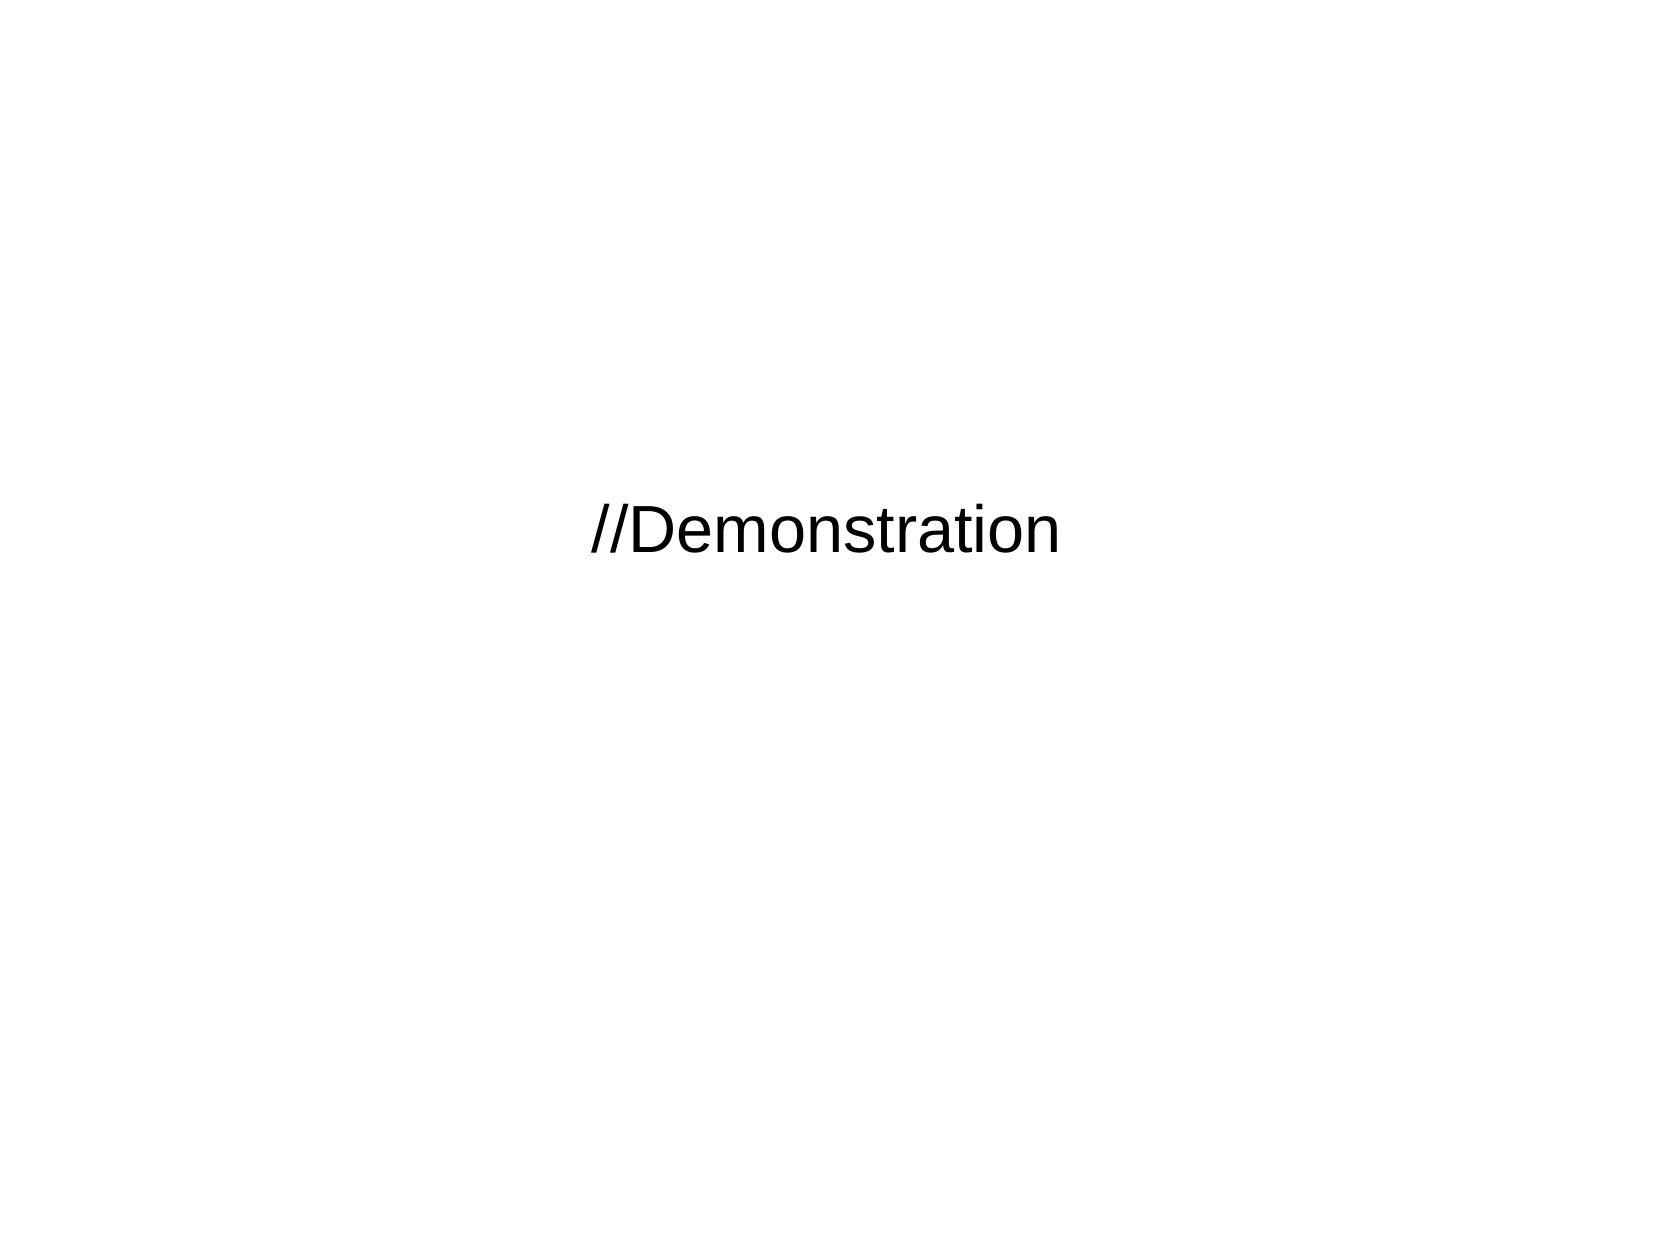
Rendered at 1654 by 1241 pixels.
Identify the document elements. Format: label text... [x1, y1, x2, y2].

subtitle //Demonstration [82, 49, 1571, 1010]
